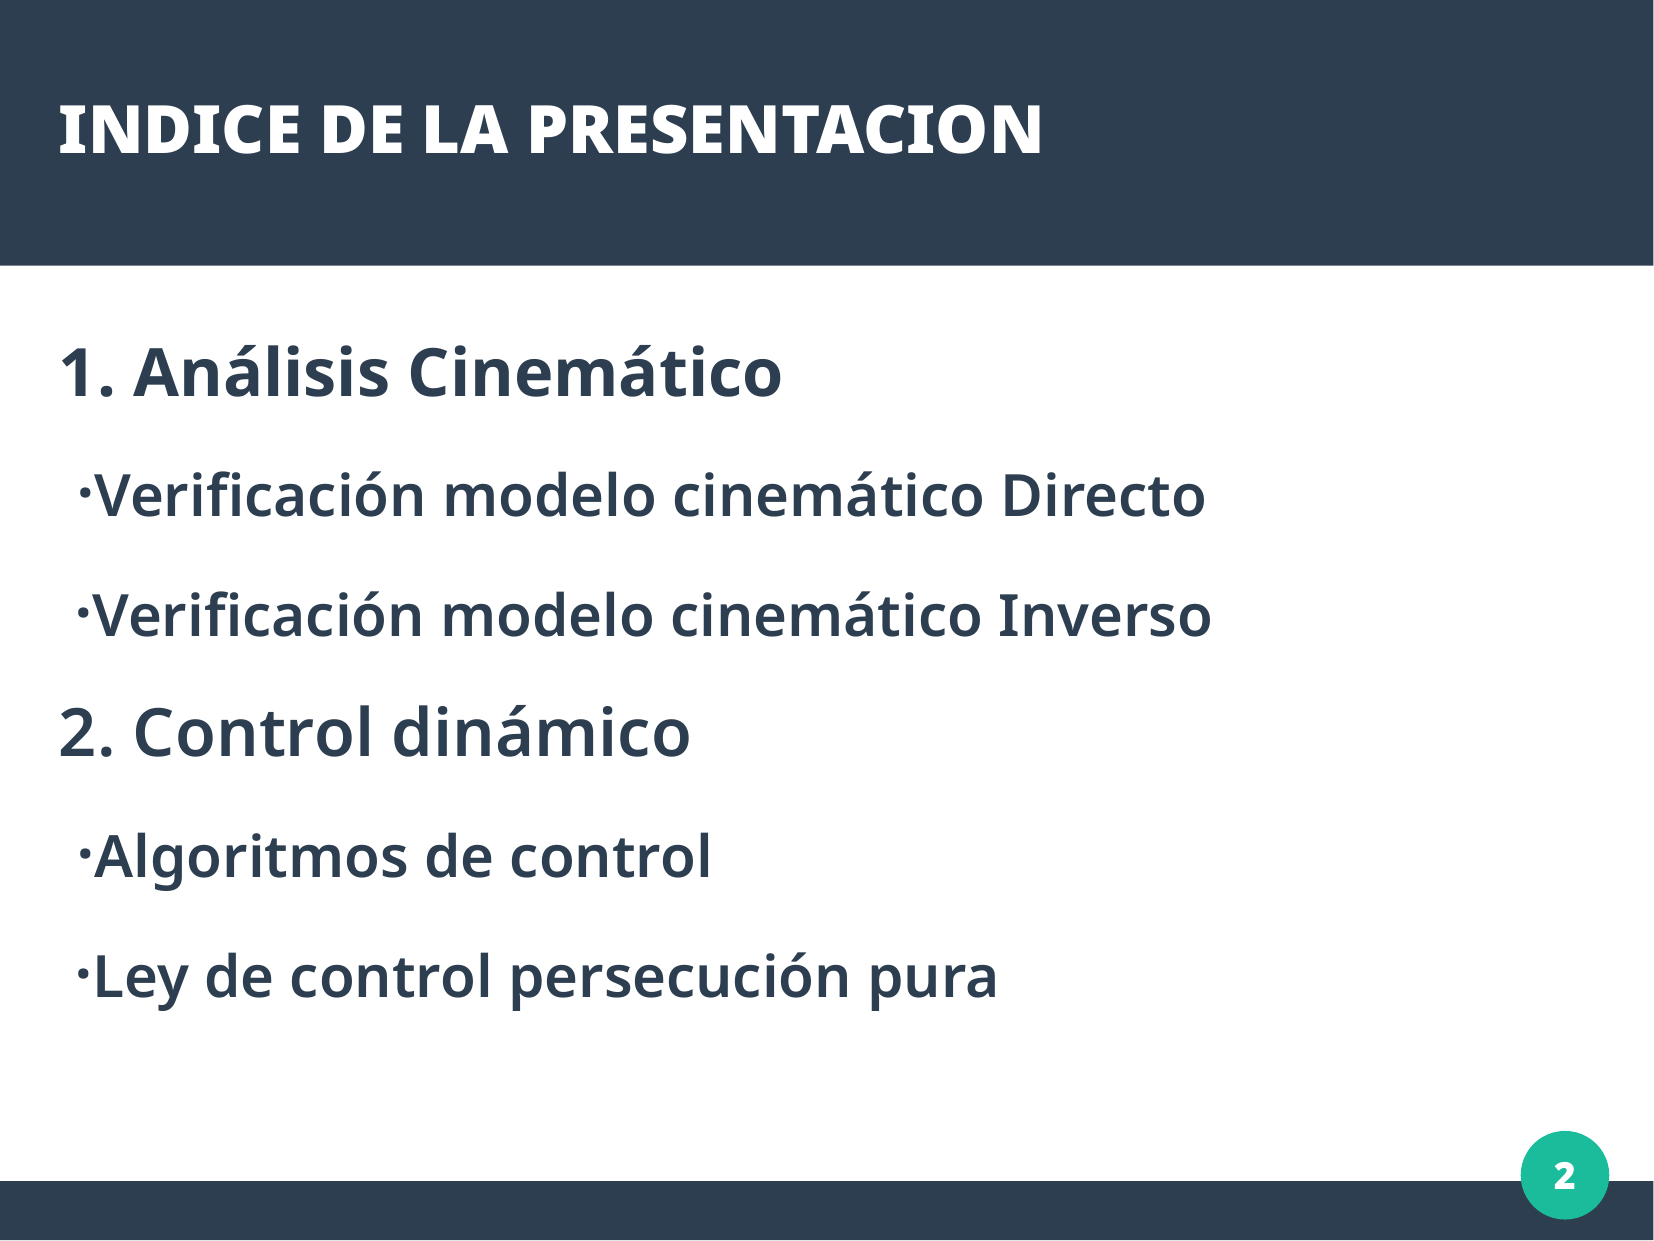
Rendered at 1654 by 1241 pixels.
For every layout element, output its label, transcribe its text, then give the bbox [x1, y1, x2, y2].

title INDICE DE LA PRESENTACION [59, 49, 1595, 207]
list 1. Análisis Cinemático ·Verificación modelo cinemático Directo ·Verificación modelo cinemático Inverso 2. Control dinámico ·Algoritmos de control ·Ley de control persecución pura [59, 324, 1595, 1152]
